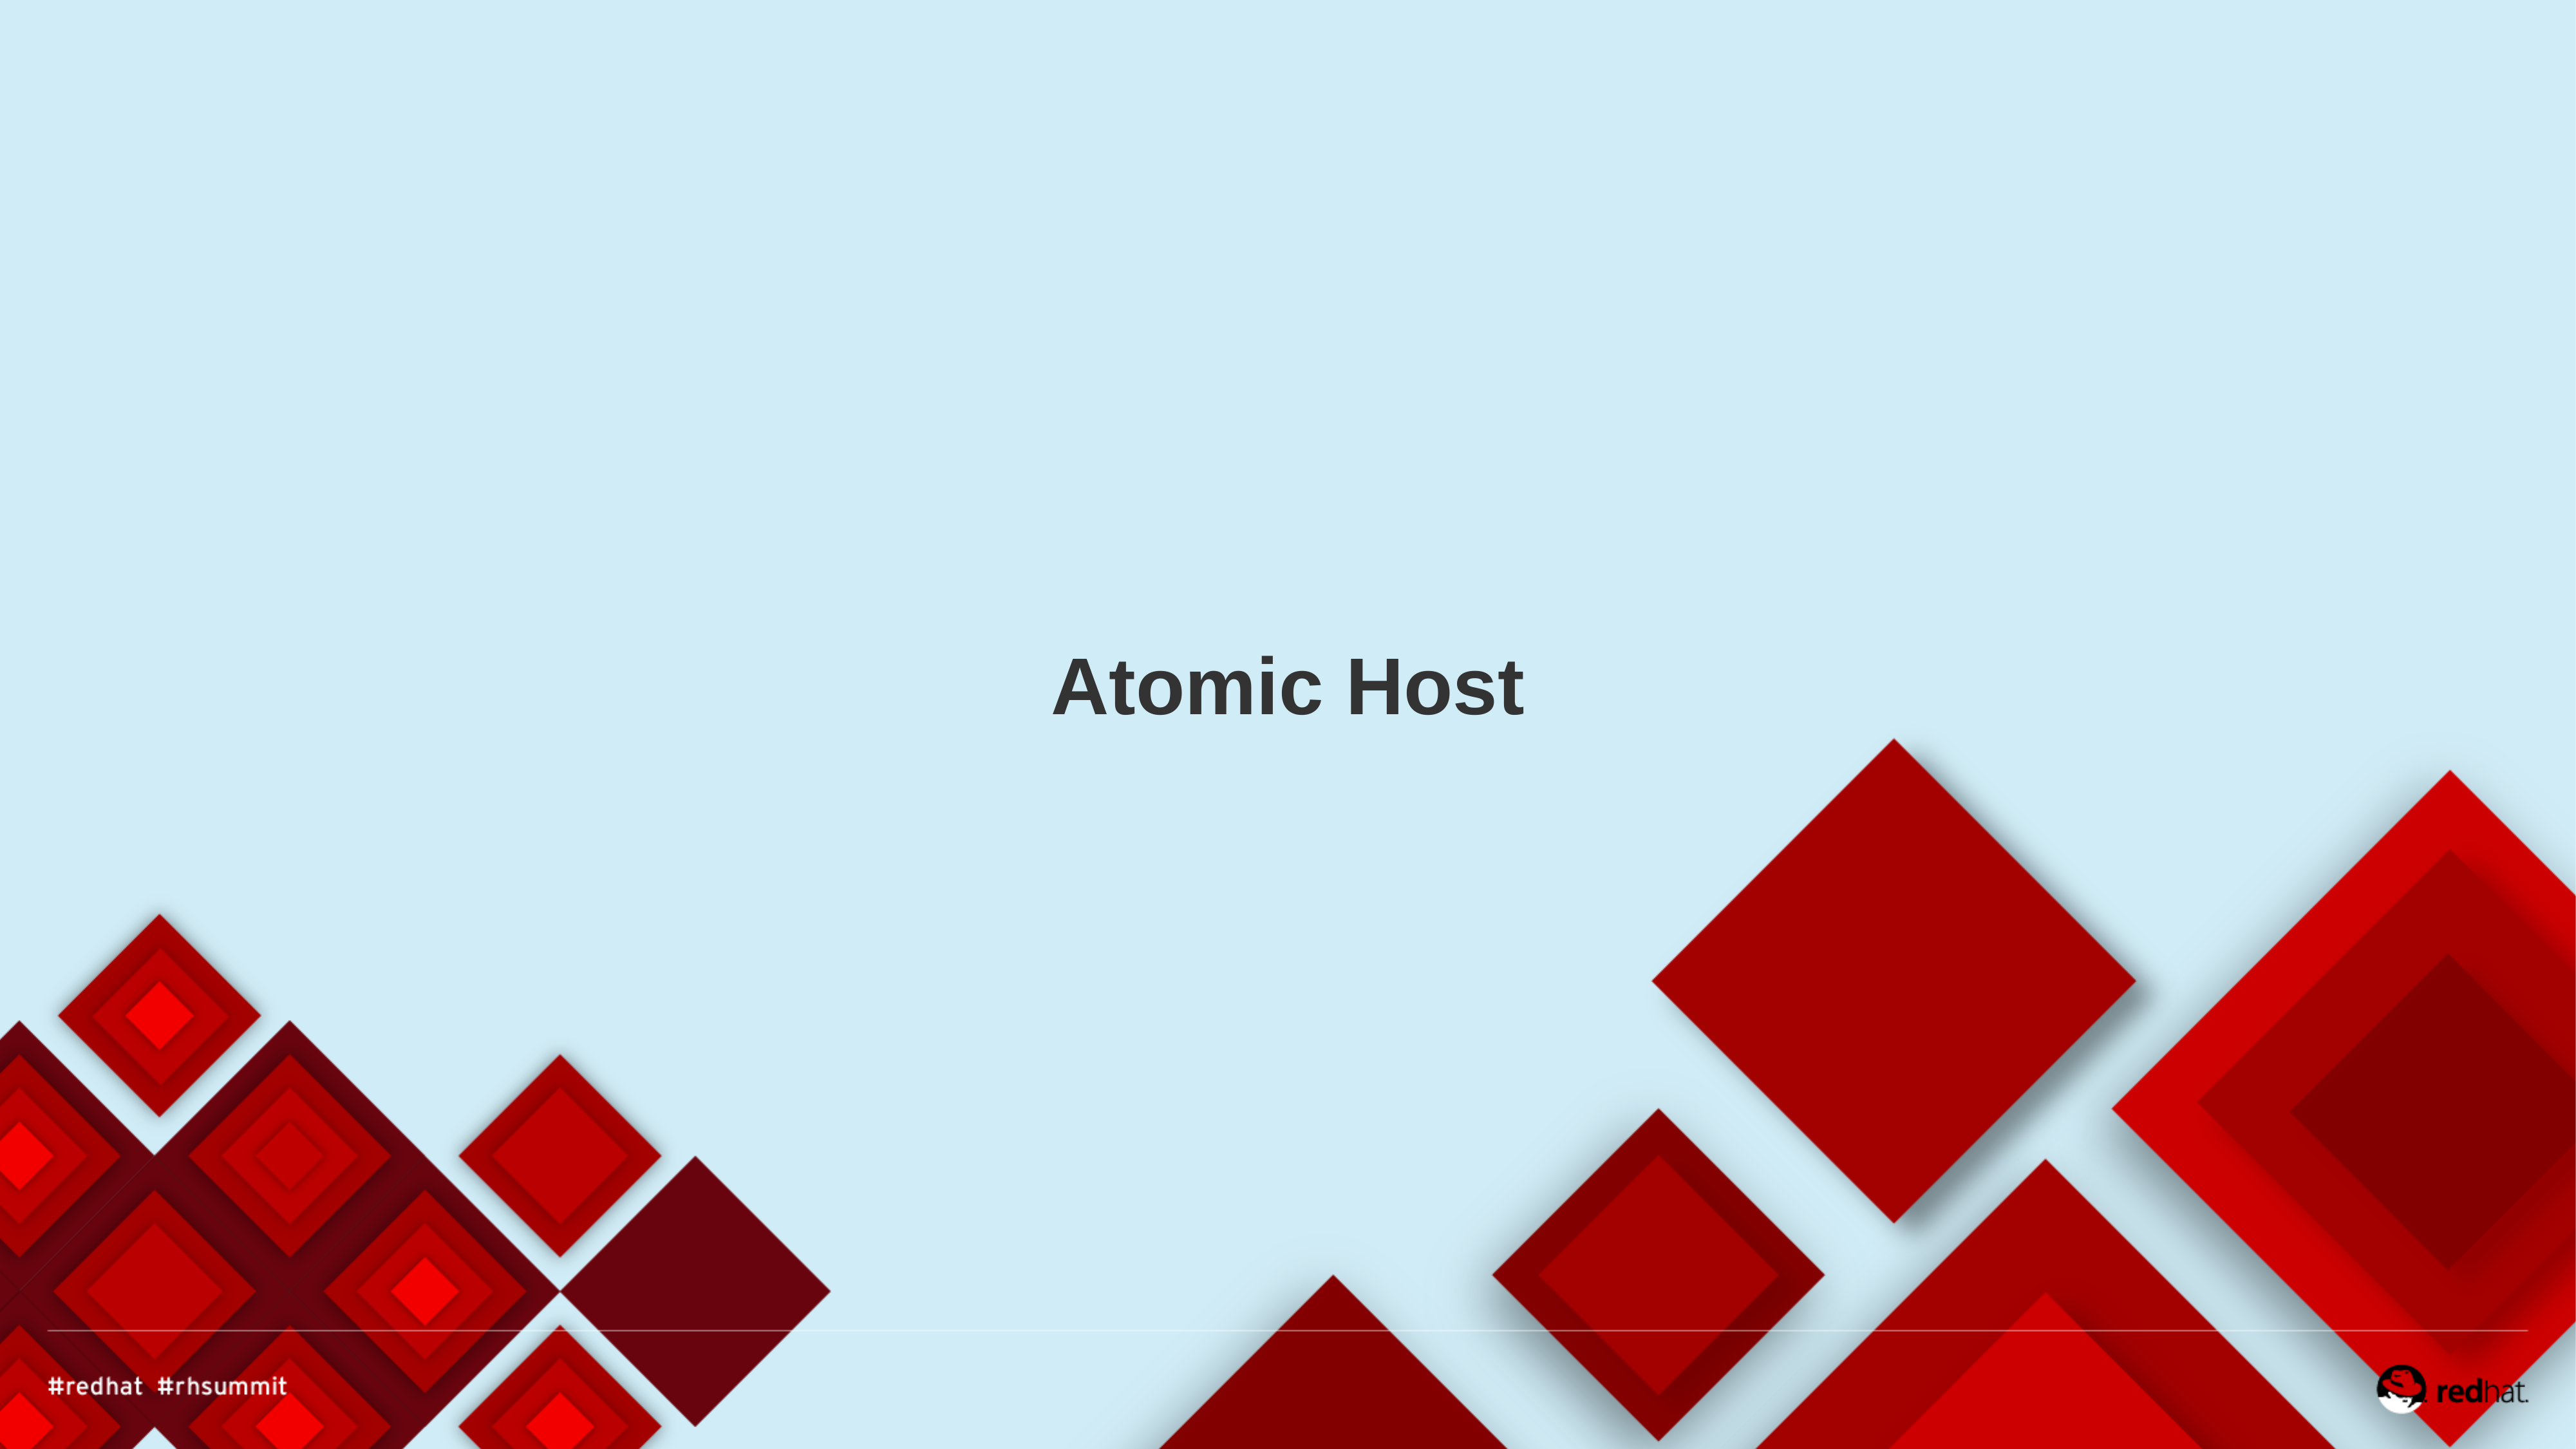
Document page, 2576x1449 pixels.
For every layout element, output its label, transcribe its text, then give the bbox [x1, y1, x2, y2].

picture [0, 0, 2576, 1449]
text_box Atomic Host [235, 636, 2341, 737]
